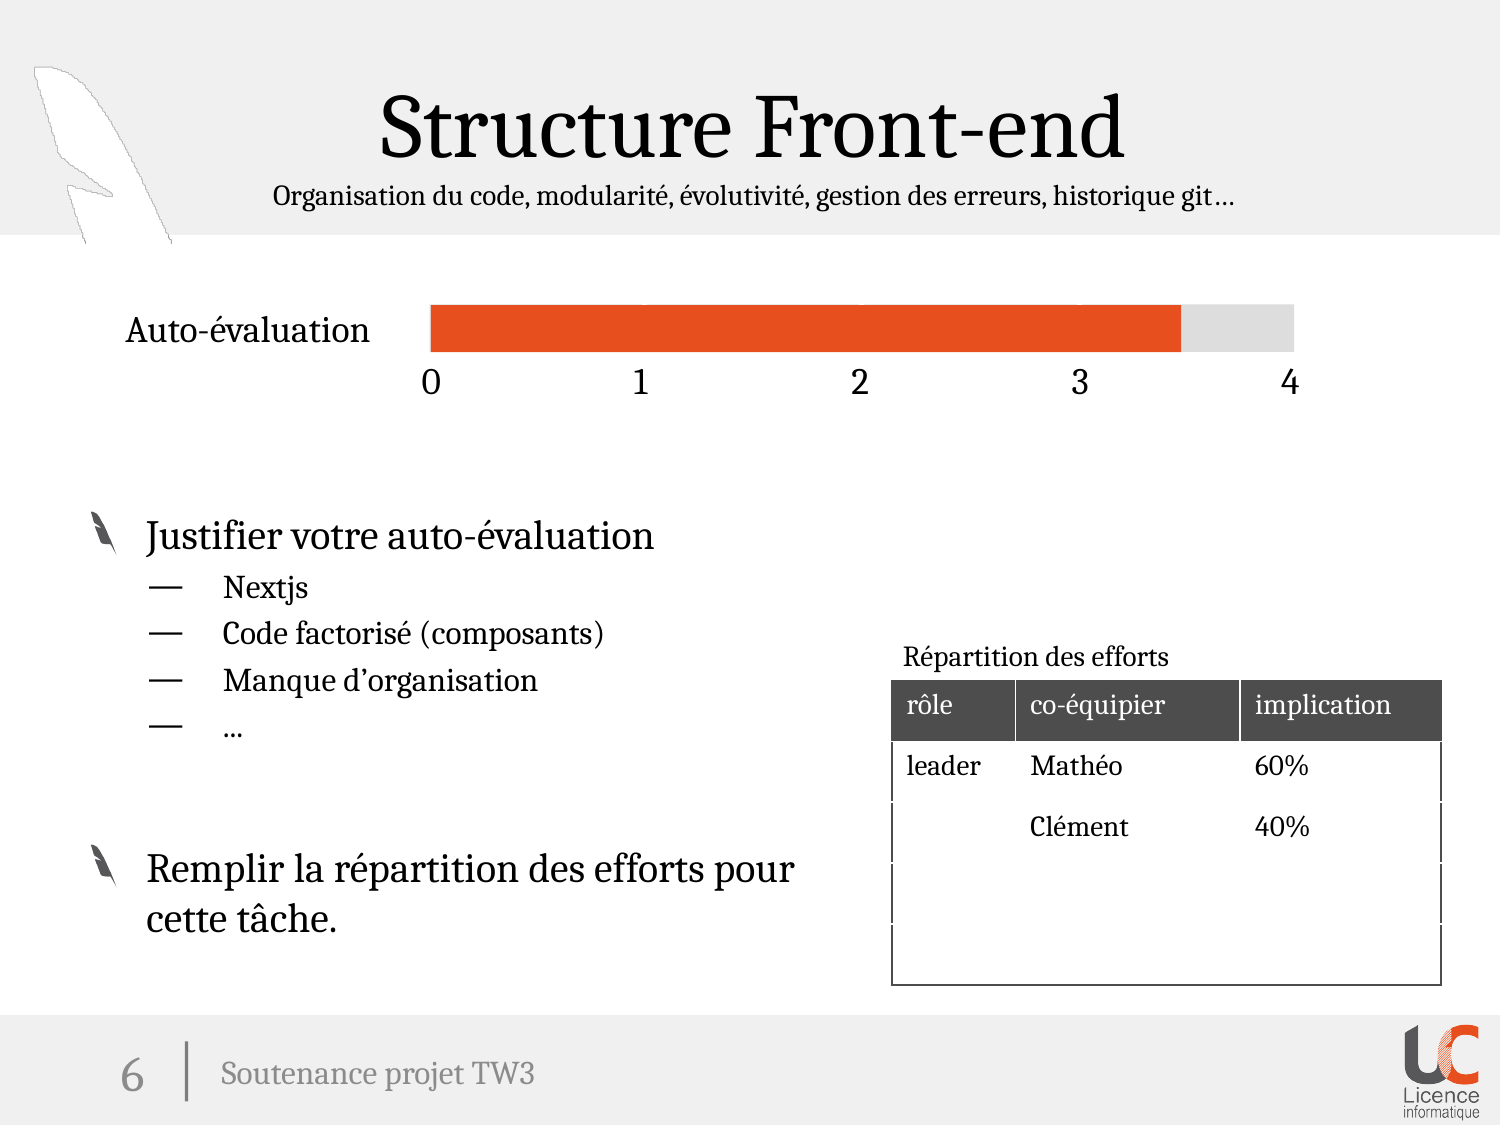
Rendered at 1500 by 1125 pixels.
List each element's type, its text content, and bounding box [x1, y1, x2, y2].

text_box Répartition des efforts [888, 630, 1185, 680]
table_cell 60% [1241, 742, 1440, 801]
list Justifier votre auto-évaluation Nextjs Code factorisé (composants) Manque d’organisation ... Remplir la répartition des efforts pour cette tâche. [75, 444, 868, 1005]
table_cell [893, 925, 1015, 984]
table_header rôle [893, 681, 1015, 741]
table_header co-équipier [1016, 681, 1239, 741]
title Structure Front-end Organisation du code, modularité, évolutivité, gestion des erreurs, historique git… [84, 45, 1425, 233]
table_cell Clément [1016, 803, 1239, 862]
table_cell Mathéo [1016, 742, 1239, 801]
table_cell [1241, 864, 1440, 923]
text_box [430, 305, 1182, 353]
table_cell [1241, 925, 1440, 984]
table_header implication [1241, 681, 1440, 741]
picture [1398, 1020, 1484, 1122]
table_cell [893, 864, 1015, 923]
table_cell [893, 803, 1015, 862]
picture [29, 63, 187, 244]
table_cell [1016, 864, 1239, 923]
table_cell 40% [1241, 803, 1440, 862]
table_cell [1016, 925, 1239, 984]
table_cell leader [893, 742, 1015, 801]
